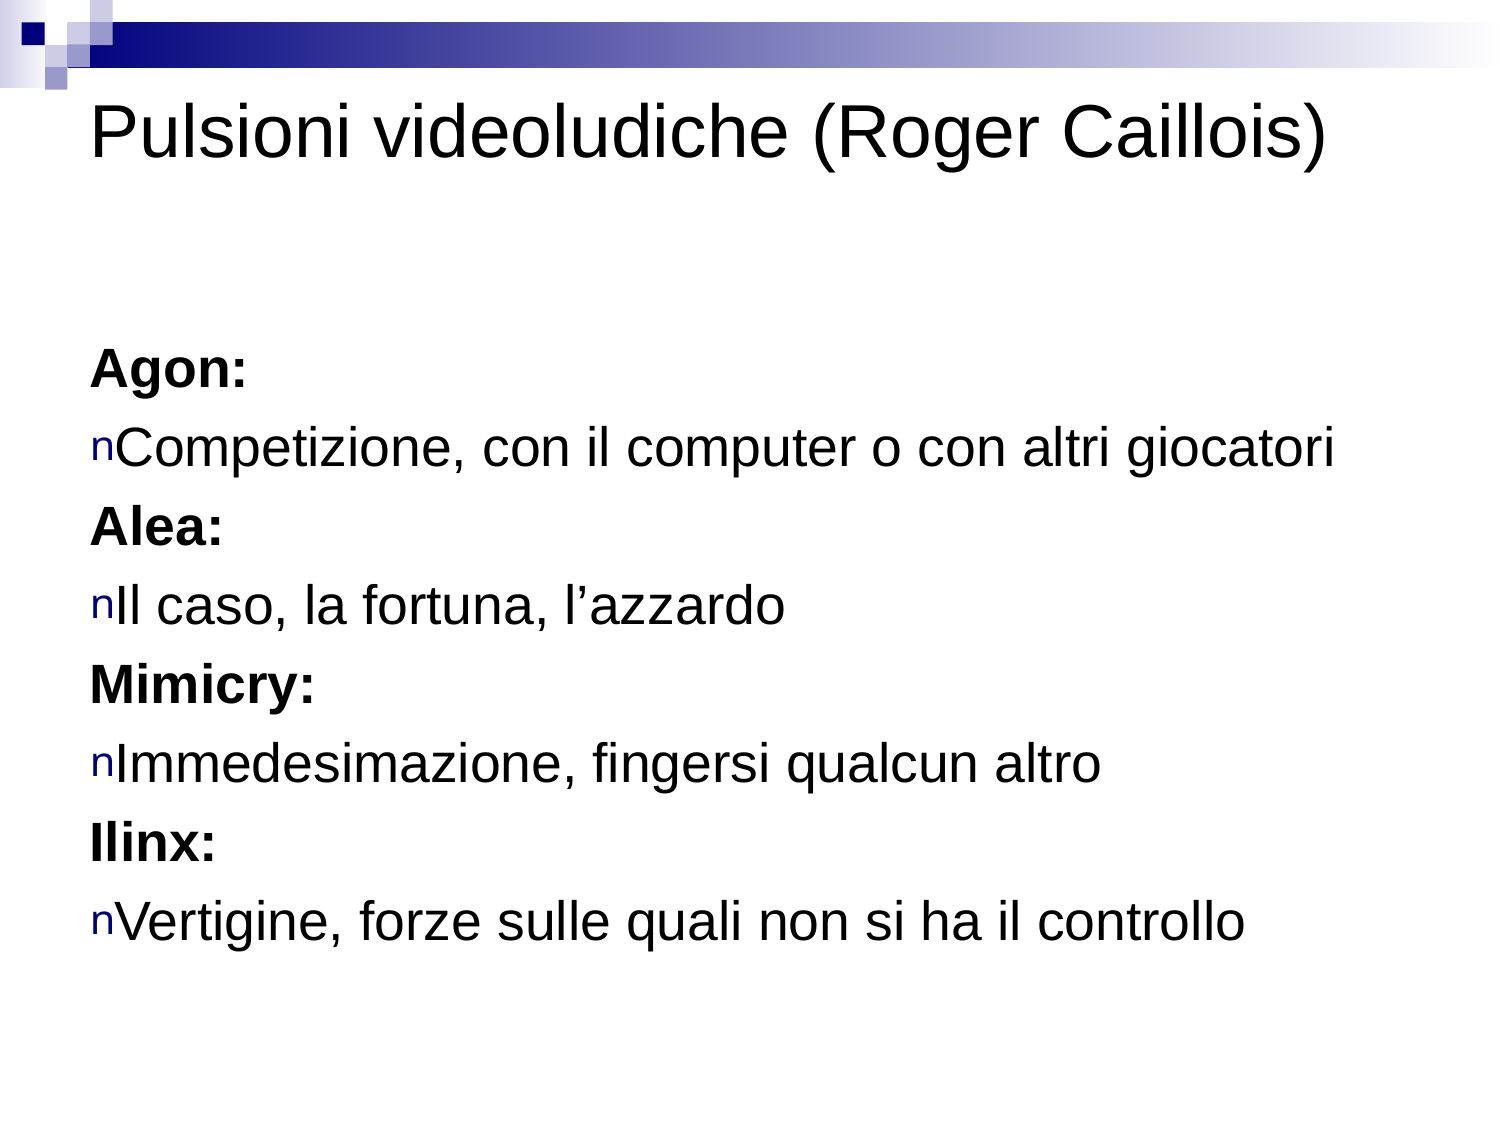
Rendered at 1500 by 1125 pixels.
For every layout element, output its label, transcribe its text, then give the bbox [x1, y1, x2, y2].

list Agon: Competizione, con il computer o con altri giocatori Alea: Il caso, la fortuna, l’azzardo Mimicry: Immedesimazione, fingersi qualcun altro Ilinx: Vertigine, forze sulle quali non si ha il controllo [75, 324, 1425, 963]
title Pulsioni videoludiche (Roger Caillois) [75, 75, 1425, 300]
